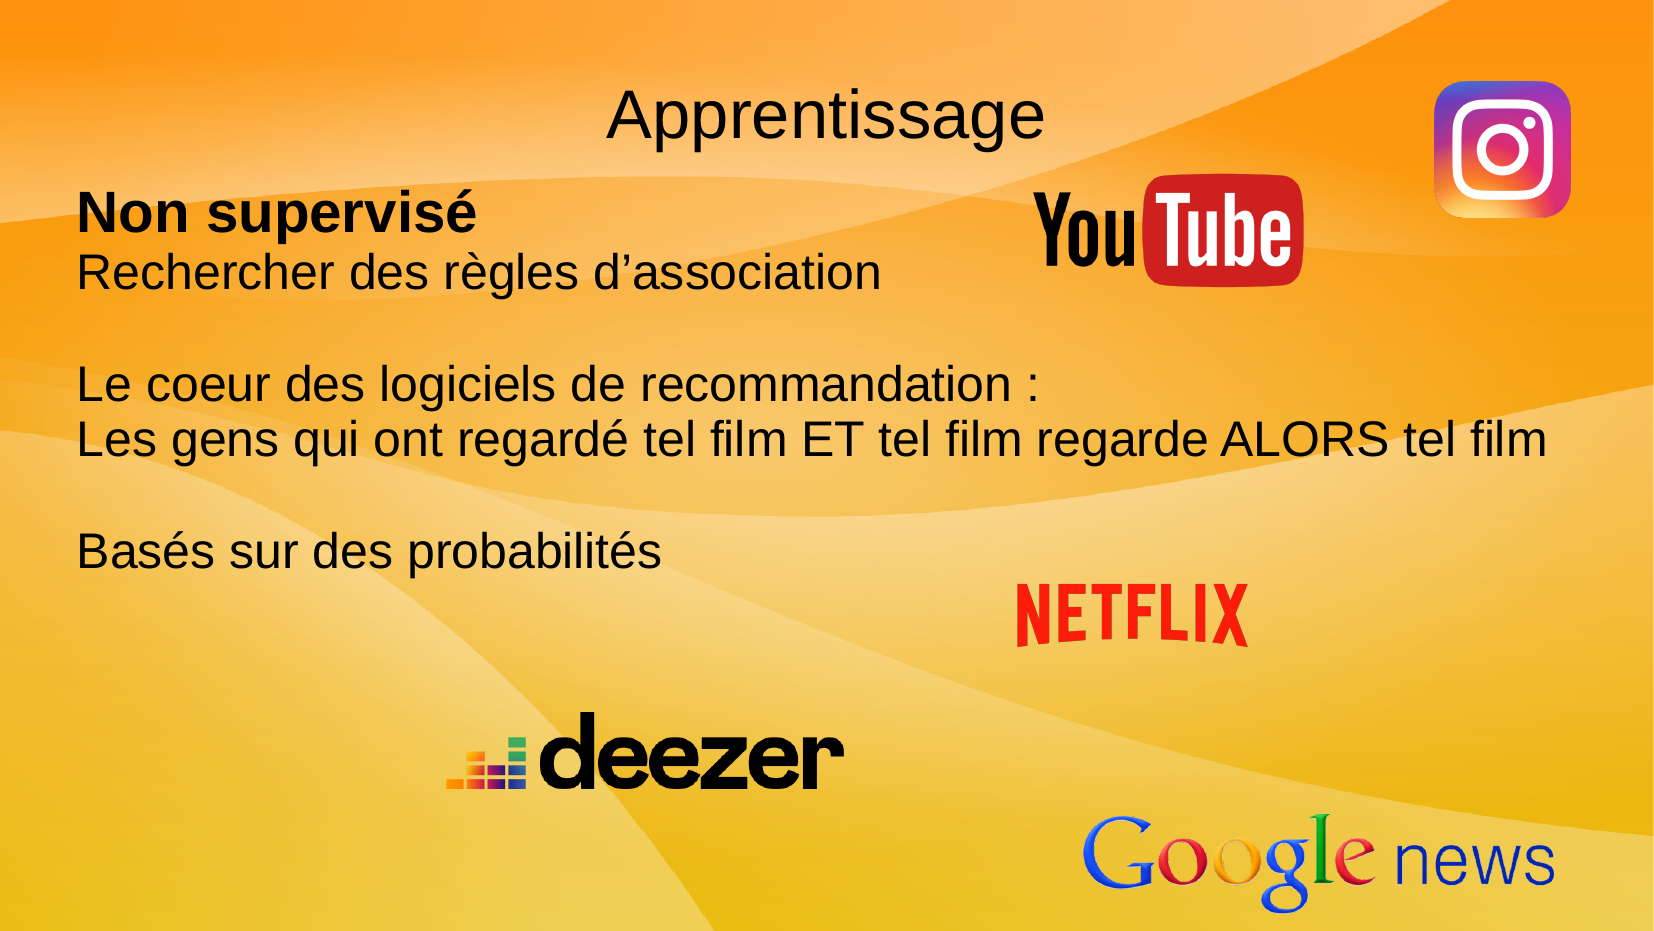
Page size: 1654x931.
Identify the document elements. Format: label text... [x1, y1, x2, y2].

title Apprentissage [82, 37, 1571, 179]
picture [0, 0, 1654, 931]
subtitle Non supervisé Rechercher des règles d’association Le coeur des logiciels de recommandation : Les gens qui ont regardé tel film ET tel film regarde ALORS tel film Basés sur des probabilités [76, 179, 1565, 928]
